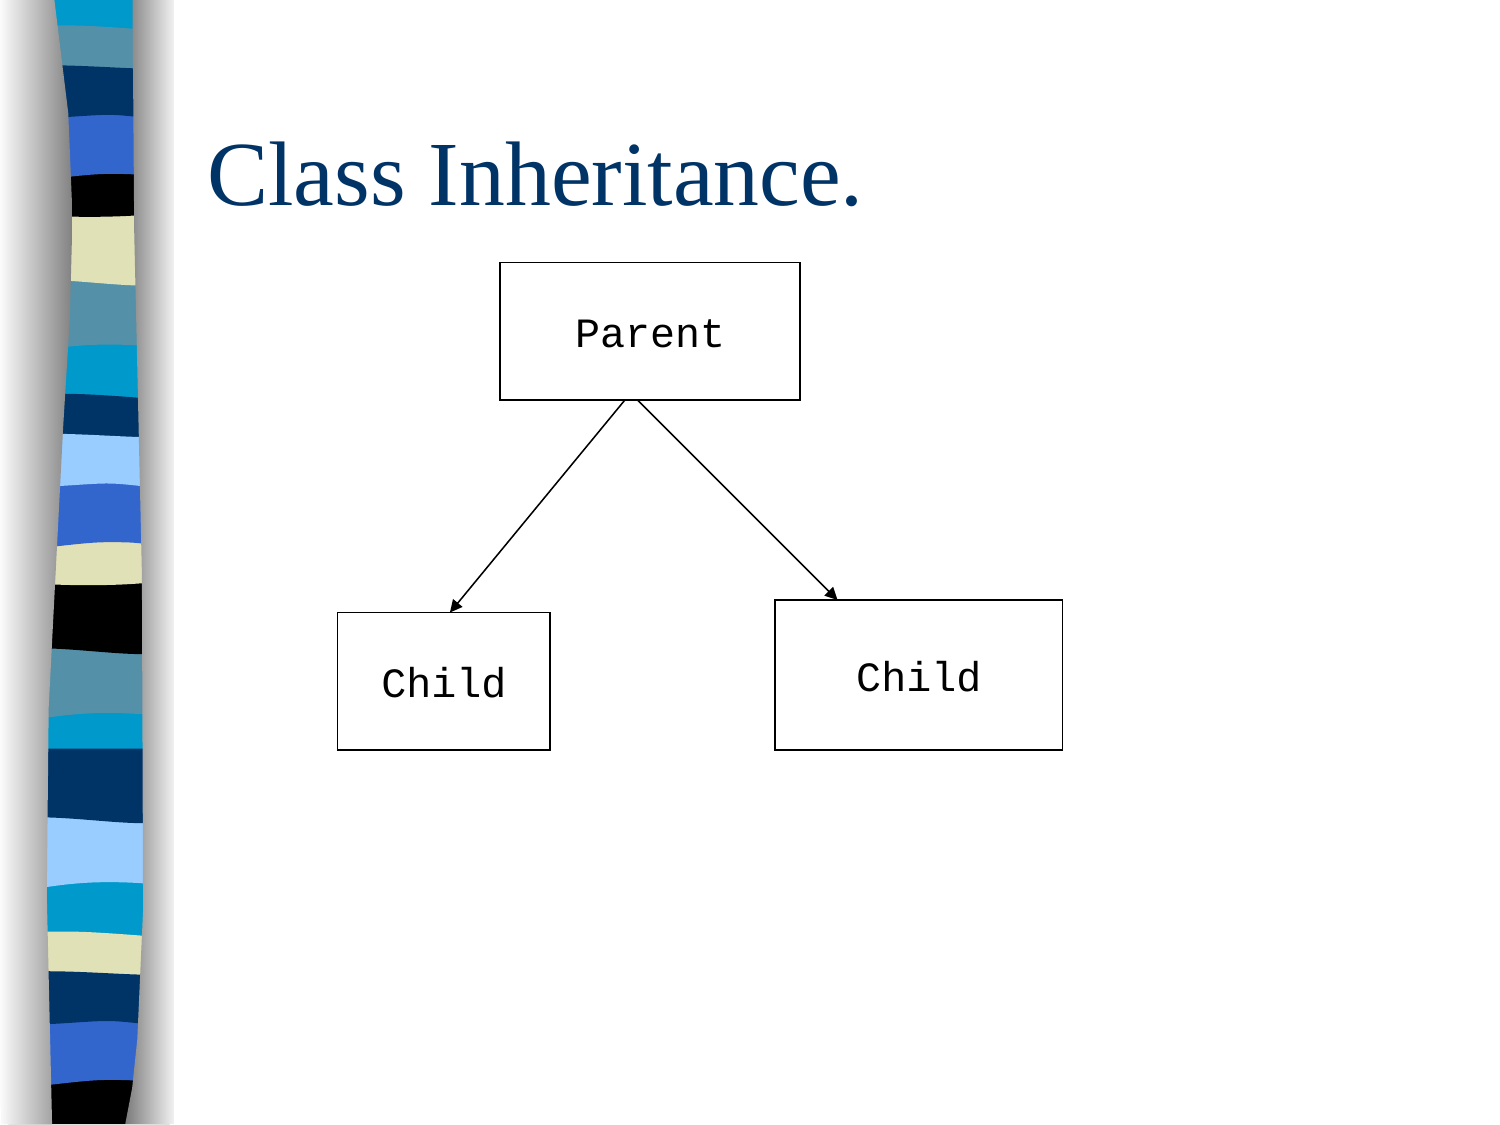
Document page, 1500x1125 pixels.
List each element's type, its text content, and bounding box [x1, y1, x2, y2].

text_box Child [774, 600, 1063, 751]
text_box Child [337, 612, 550, 751]
title Class Inheritance. [192, 74, 1468, 263]
text_box Parent [500, 262, 801, 400]
